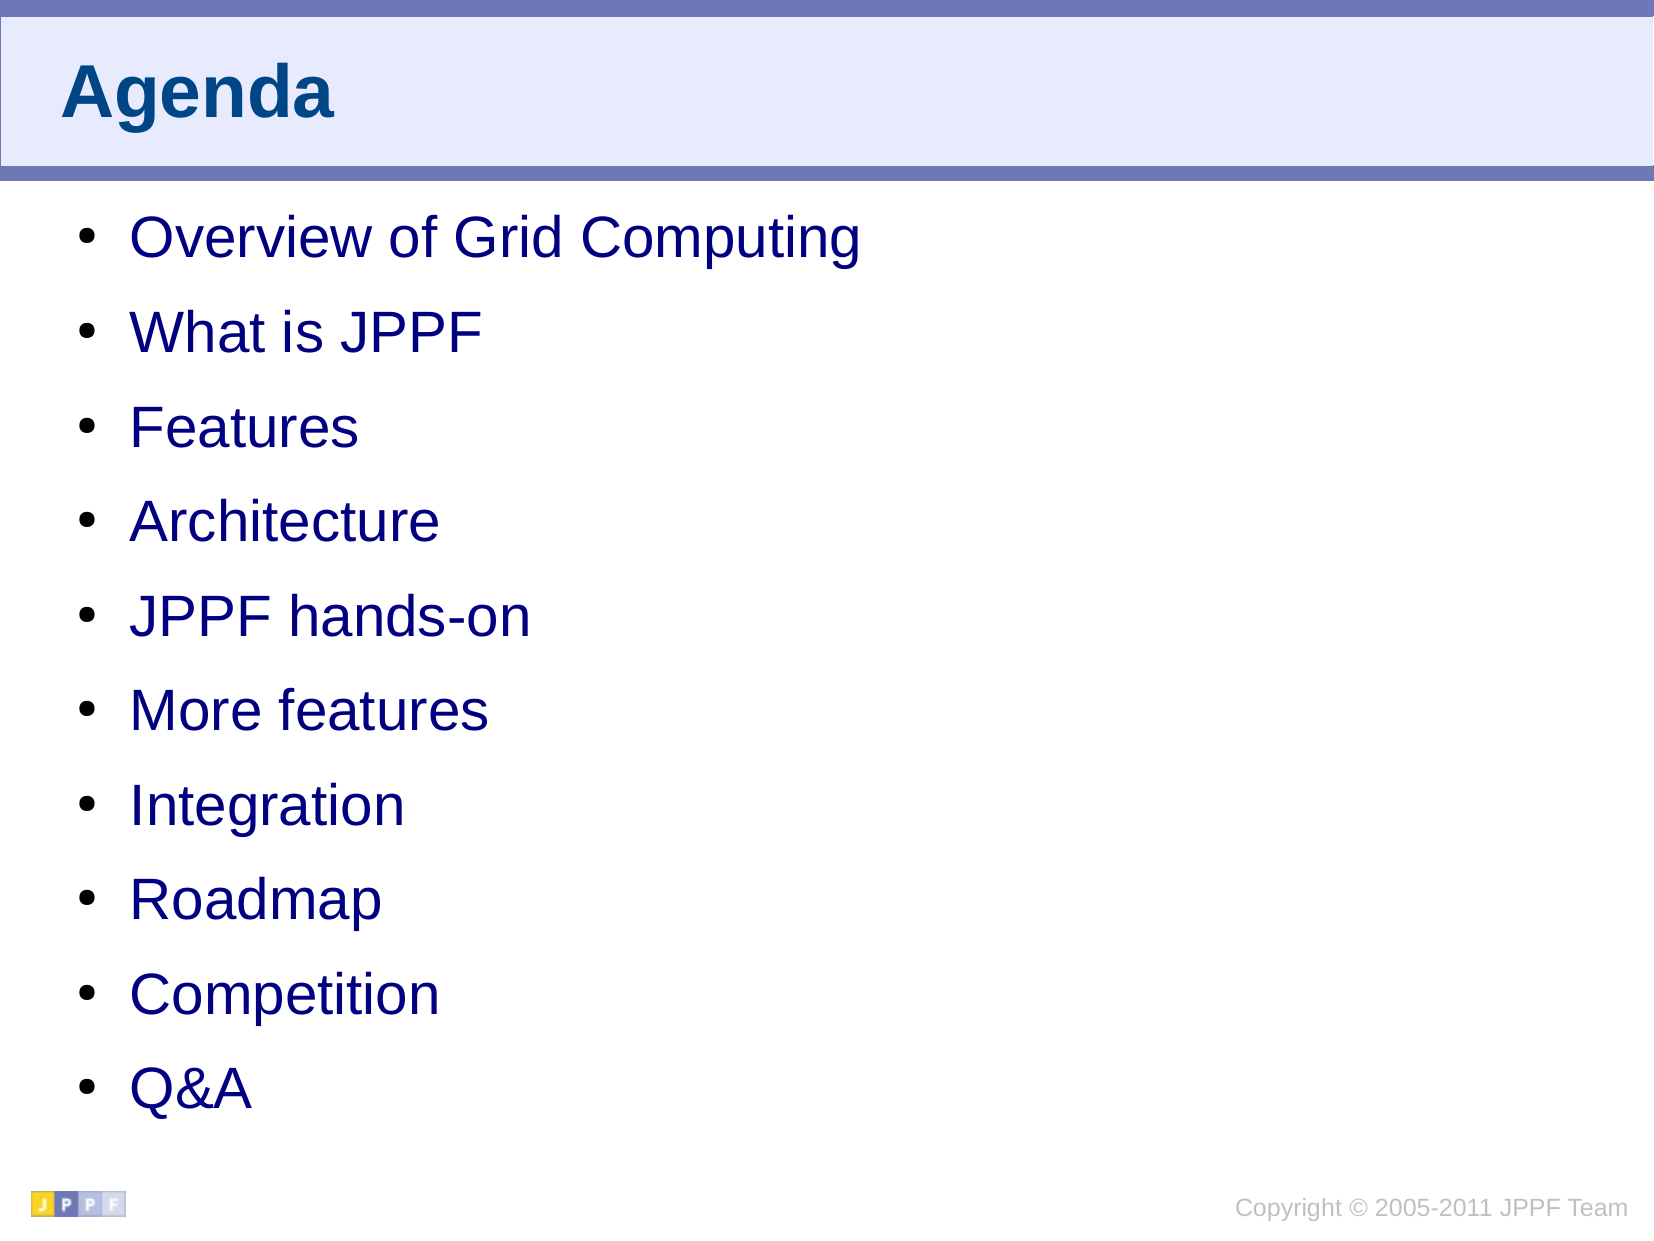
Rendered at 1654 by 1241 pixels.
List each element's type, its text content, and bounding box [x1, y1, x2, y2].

title Agenda [0, 16, 1653, 167]
list Overview of Grid Computing What is JPPF Features Architecture JPPF hands-on More features Integration Roadmap Competition Q&A [58, 205, 1589, 1125]
picture [0, 181, 1654, 1241]
